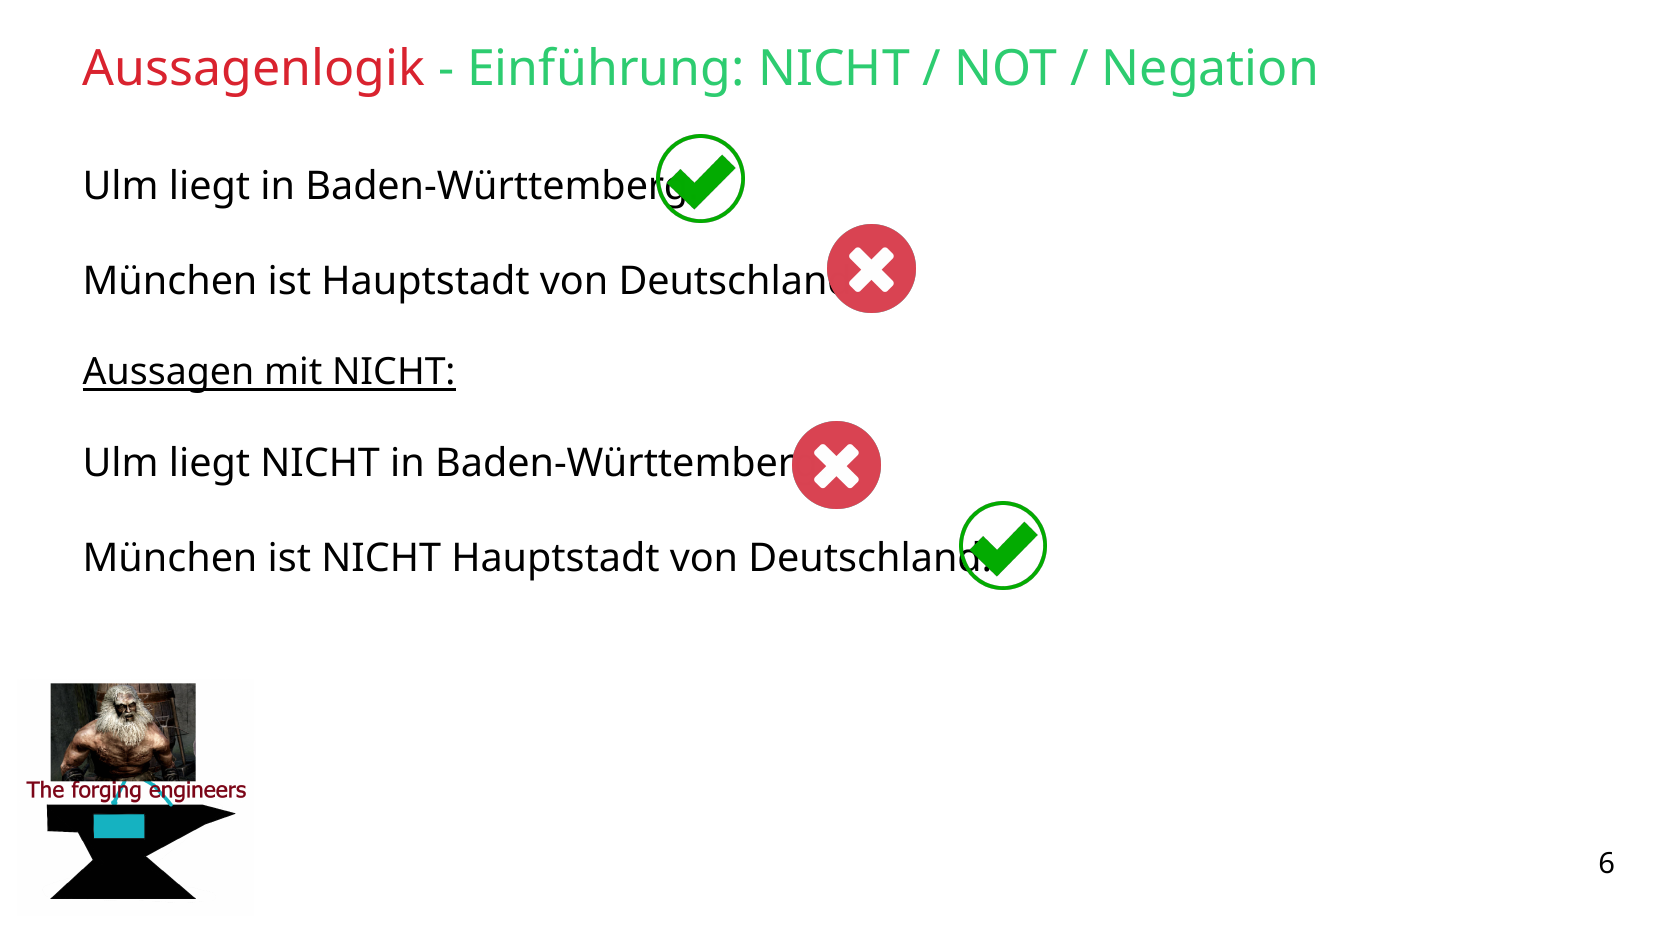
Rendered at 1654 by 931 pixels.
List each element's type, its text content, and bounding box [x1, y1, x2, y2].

picture [827, 224, 916, 313]
picture [656, 134, 745, 223]
picture [17, 679, 254, 916]
title Aussagenlogik - Einführung: NICHT / NOT / Negation [82, 37, 1571, 95]
picture [959, 501, 1047, 590]
subtitle Ulm liegt in Baden-Württemberg. München ist Hauptstadt von Deutschland. Aussagen mit NICHT: Ulm liegt NICHT in Baden-Württemberg. München ist NICHT Hauptstadt von Deutschland. [82, 134, 1571, 650]
picture [792, 421, 881, 509]
